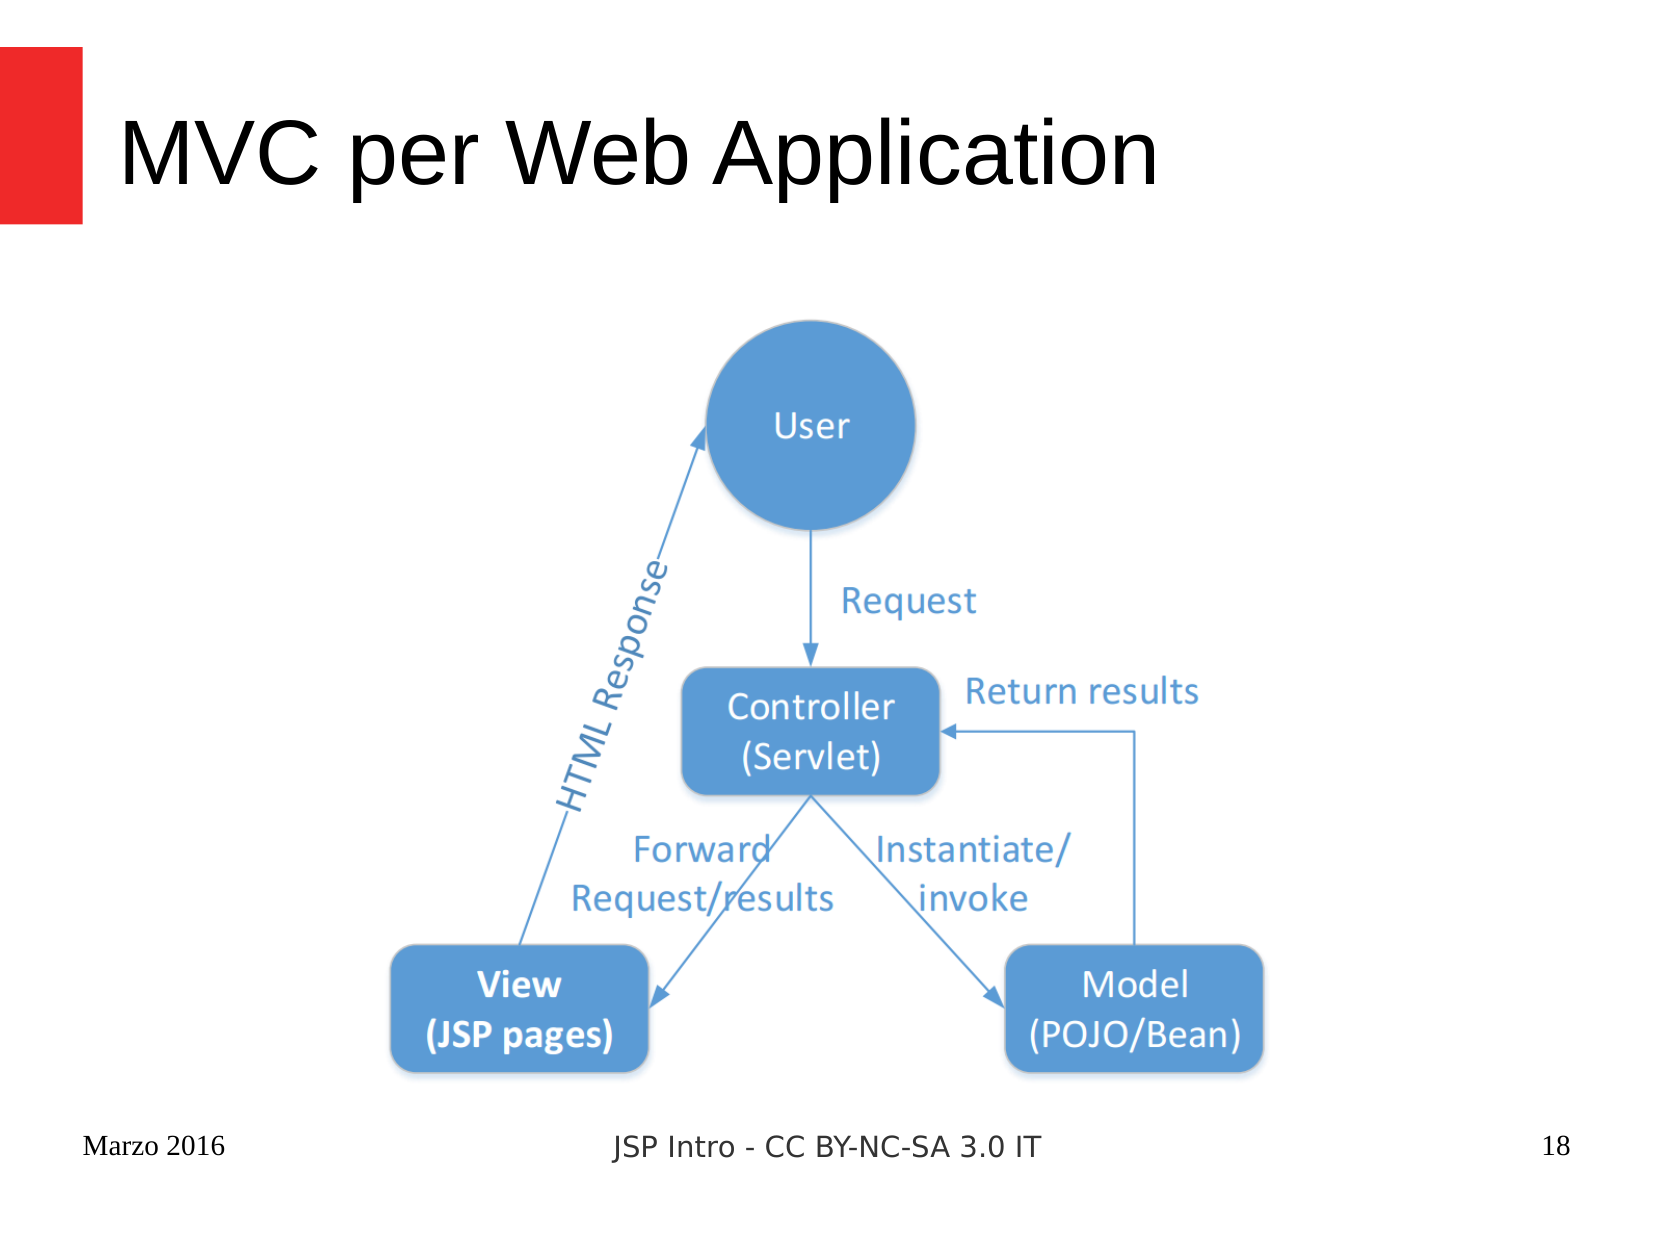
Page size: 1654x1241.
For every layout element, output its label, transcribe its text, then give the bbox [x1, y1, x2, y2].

picture [318, 301, 1323, 1097]
title MVC per Web Application [118, 49, 1607, 257]
